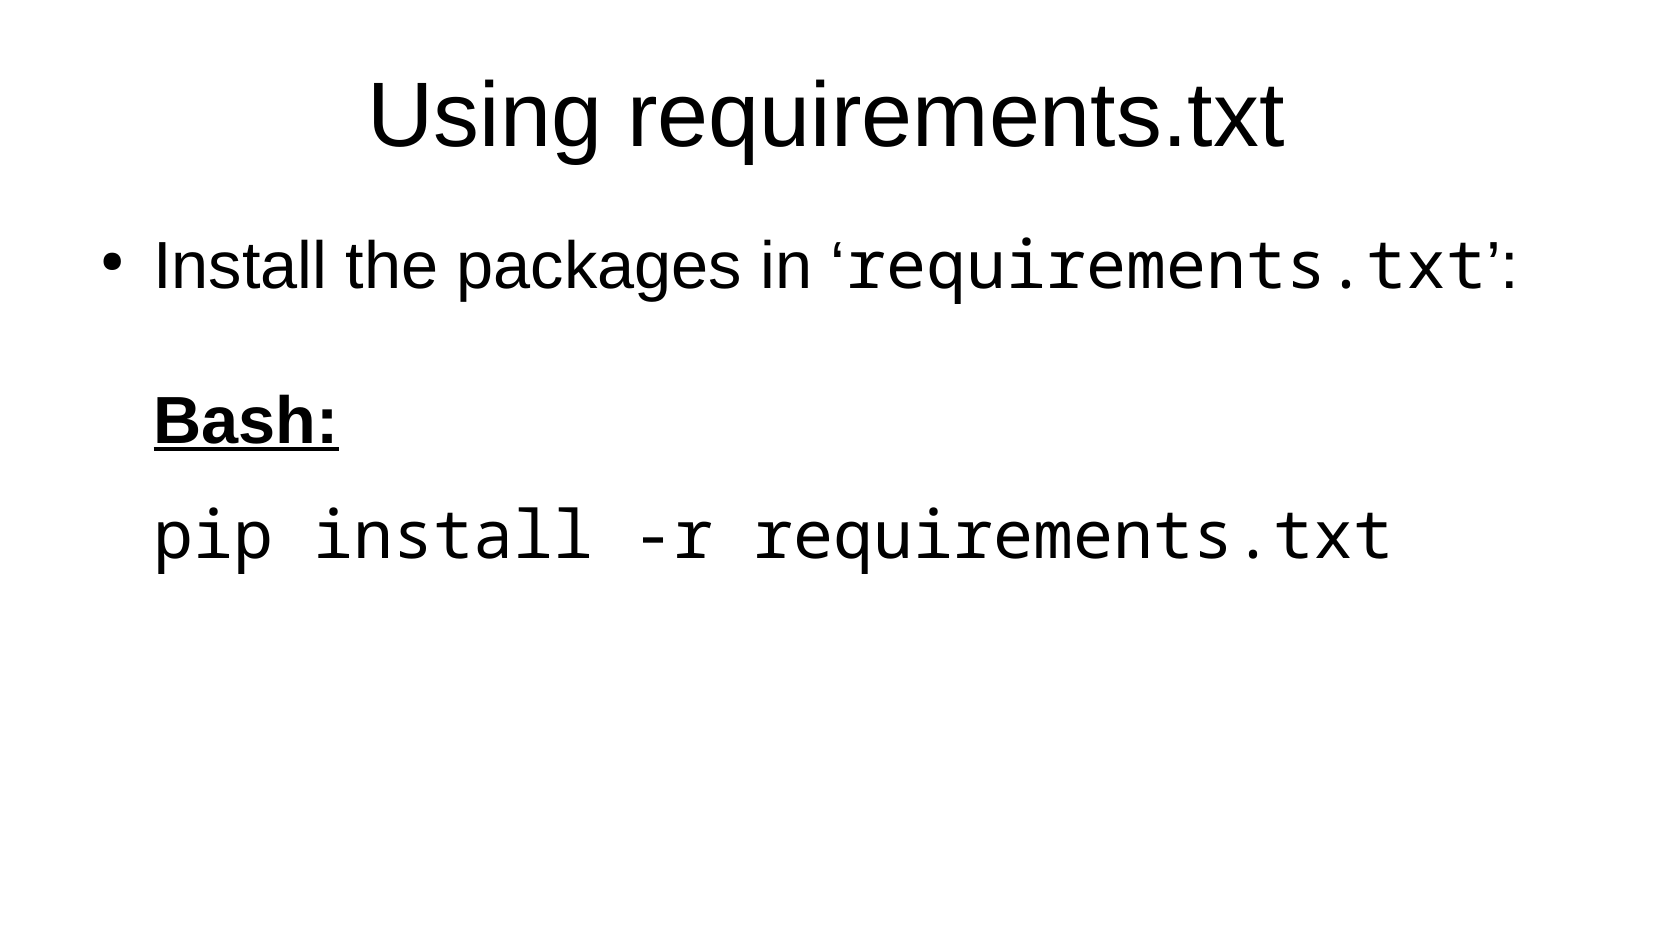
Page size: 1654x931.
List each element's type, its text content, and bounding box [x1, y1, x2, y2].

title Using requirements.txt [82, 37, 1571, 193]
list Install the packages in ‘requirements.txt’: Bash: pip install -r requirements.txt [82, 217, 1571, 758]
